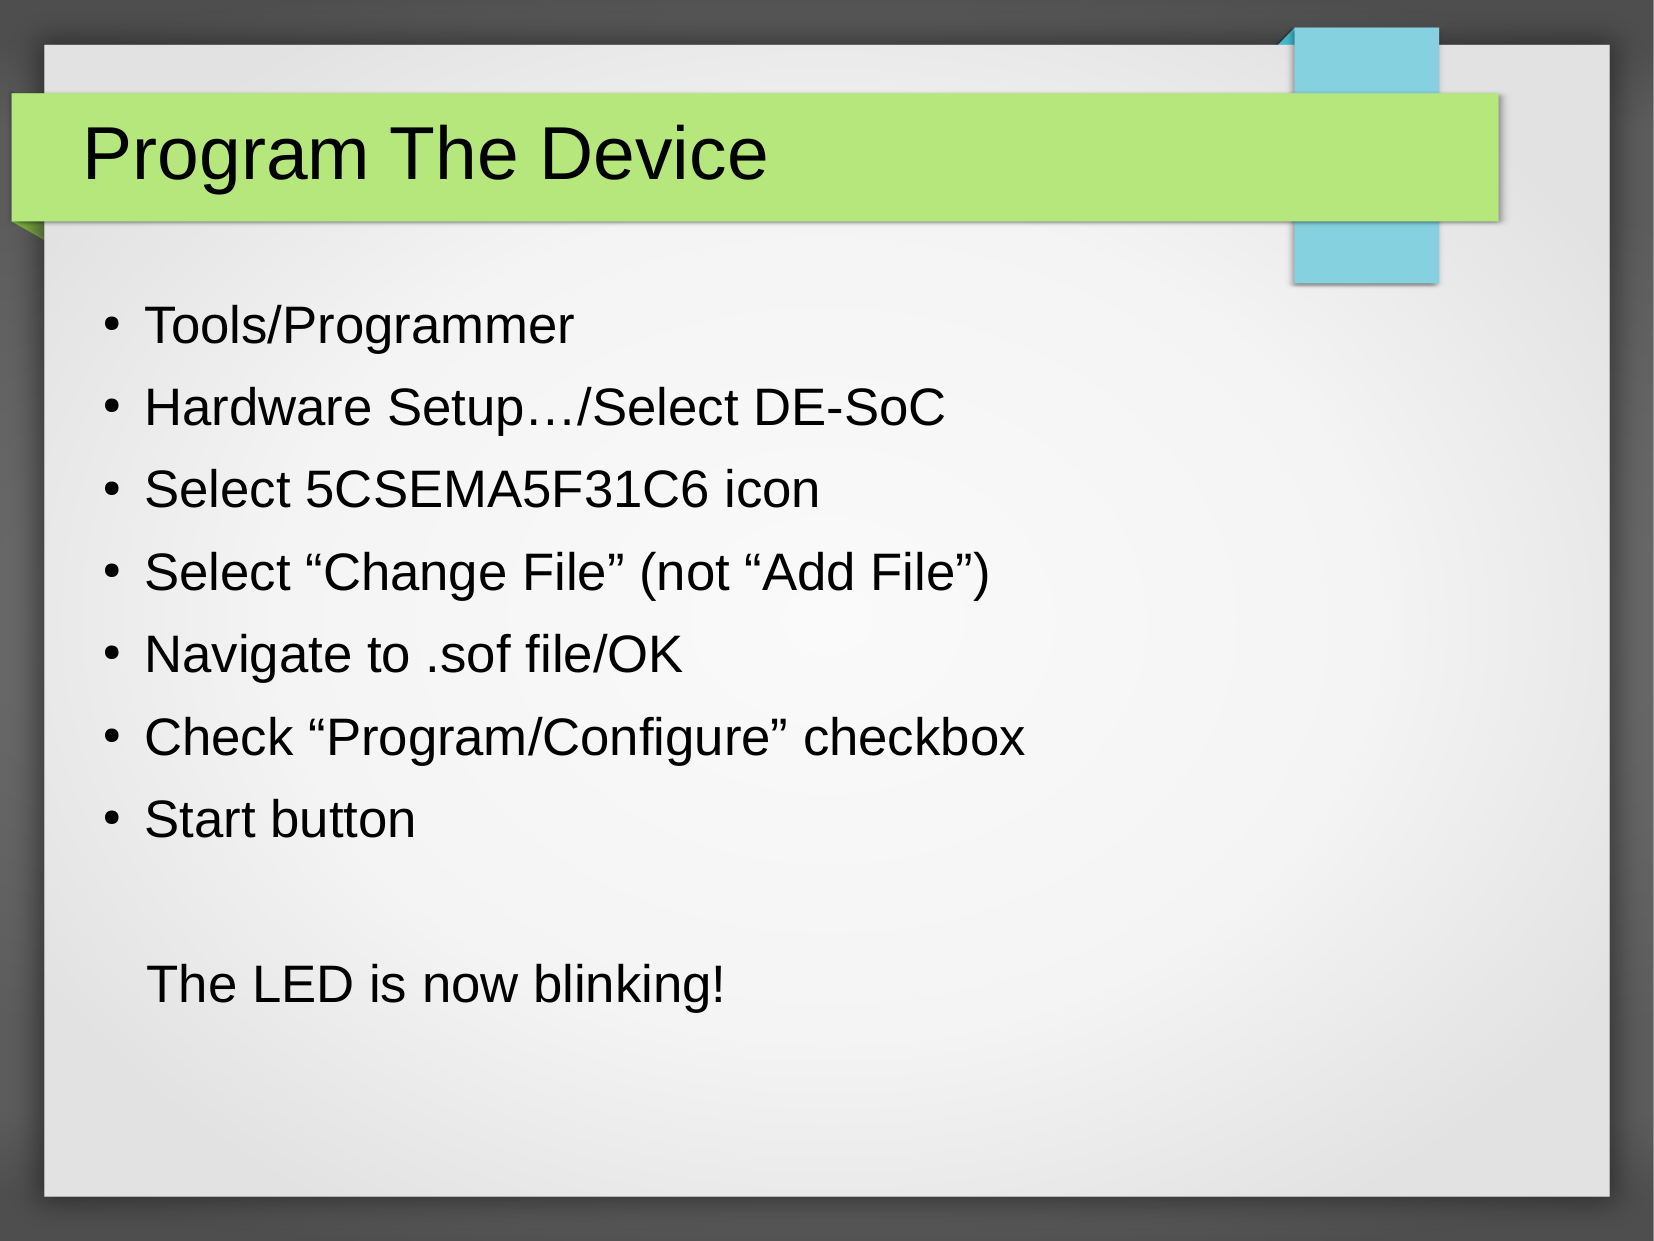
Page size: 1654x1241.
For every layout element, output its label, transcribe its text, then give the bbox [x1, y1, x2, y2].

list Tools/Programmer Hardware Setup…/Select DE-SoC Select 5CSEMA5F31C6 icon Select “Change File” (not “Add File”) Navigate to .sof file/OK Check “Program/Configure” checkbox Start button The LED is now blinking! [88, 295, 1577, 1015]
title Program The Device [82, 94, 1264, 213]
picture [0, 0, 1654, 1241]
